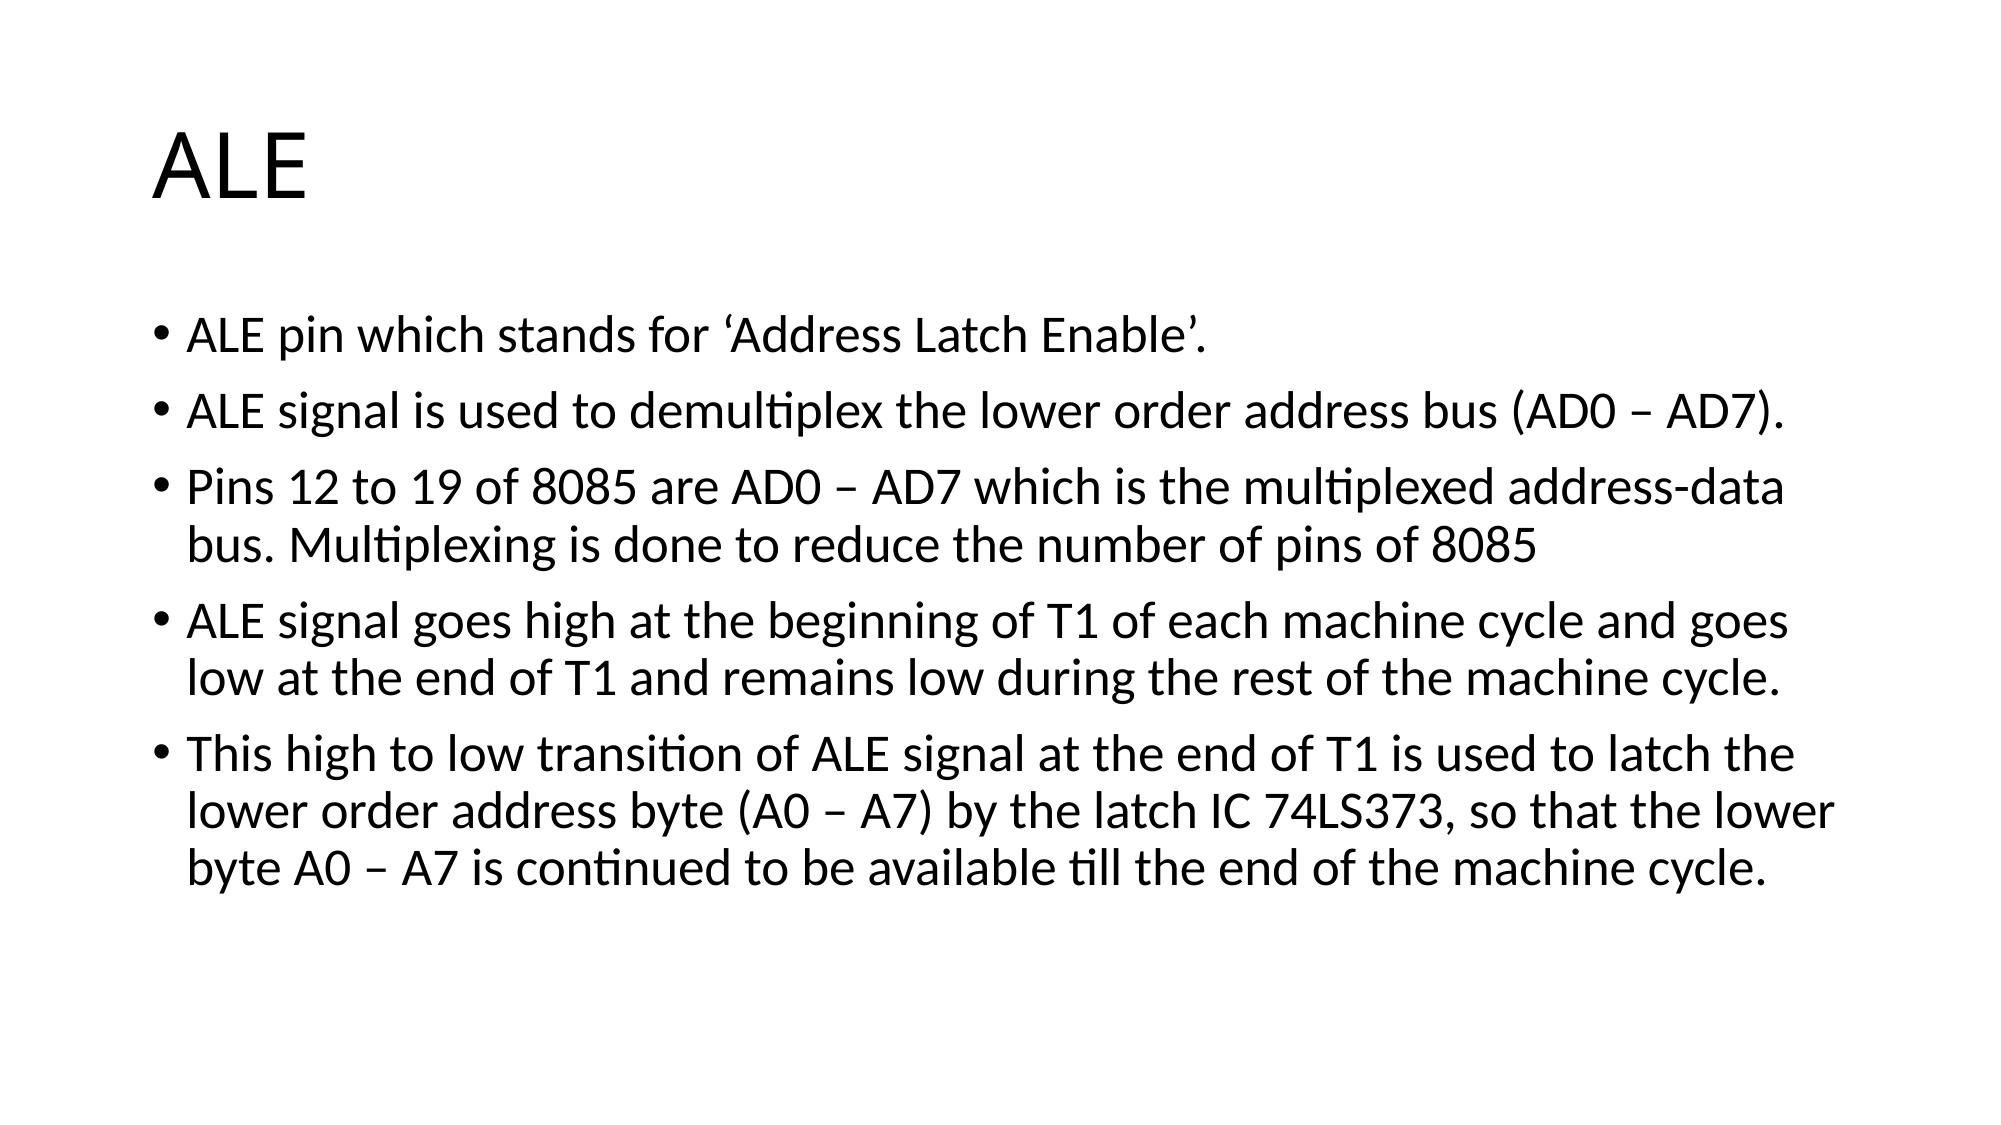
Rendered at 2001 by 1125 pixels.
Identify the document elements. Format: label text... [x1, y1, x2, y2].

list ALE pin which stands for ‘Address Latch Enable’. ALE signal is used to demultiplex the lower order address bus (AD0 – AD7). Pins 12 to 19 of 8085 are AD0 – AD7 which is the multiplexed address-data bus. Multiplexing is done to reduce the number of pins of 8085 ALE signal goes high at the beginning of T1 of each machine cycle and goes low at the end of T1 and remains low during the rest of the machine cycle. This high to low transition of ALE signal at the end of T1 is used to latch the lower order address byte (A0 – A7) by the latch IC 74LS373, so that the lower byte A0 – A7 is continued to be available till the end of the machine cycle. [137, 299, 1863, 1014]
title ALE [137, 59, 1863, 278]
